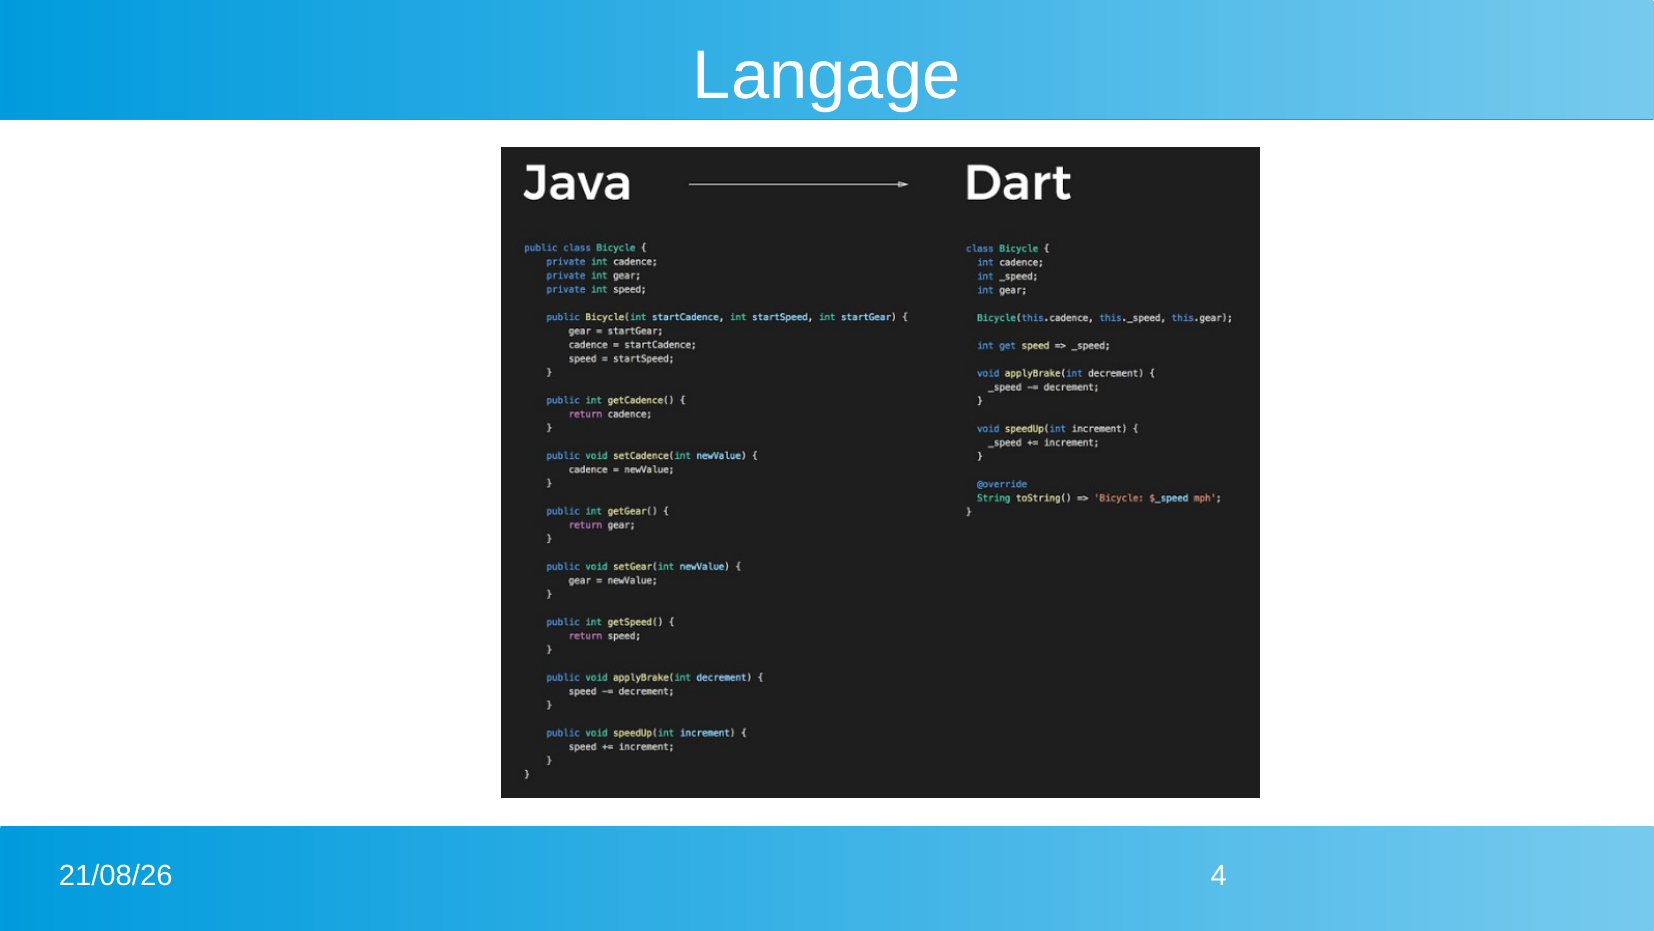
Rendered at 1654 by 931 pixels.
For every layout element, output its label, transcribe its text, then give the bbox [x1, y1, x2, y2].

text_box [59, 856, 443, 916]
text_box [1210, 856, 1595, 916]
title Langage [59, 29, 1595, 108]
picture [501, 147, 1260, 798]
